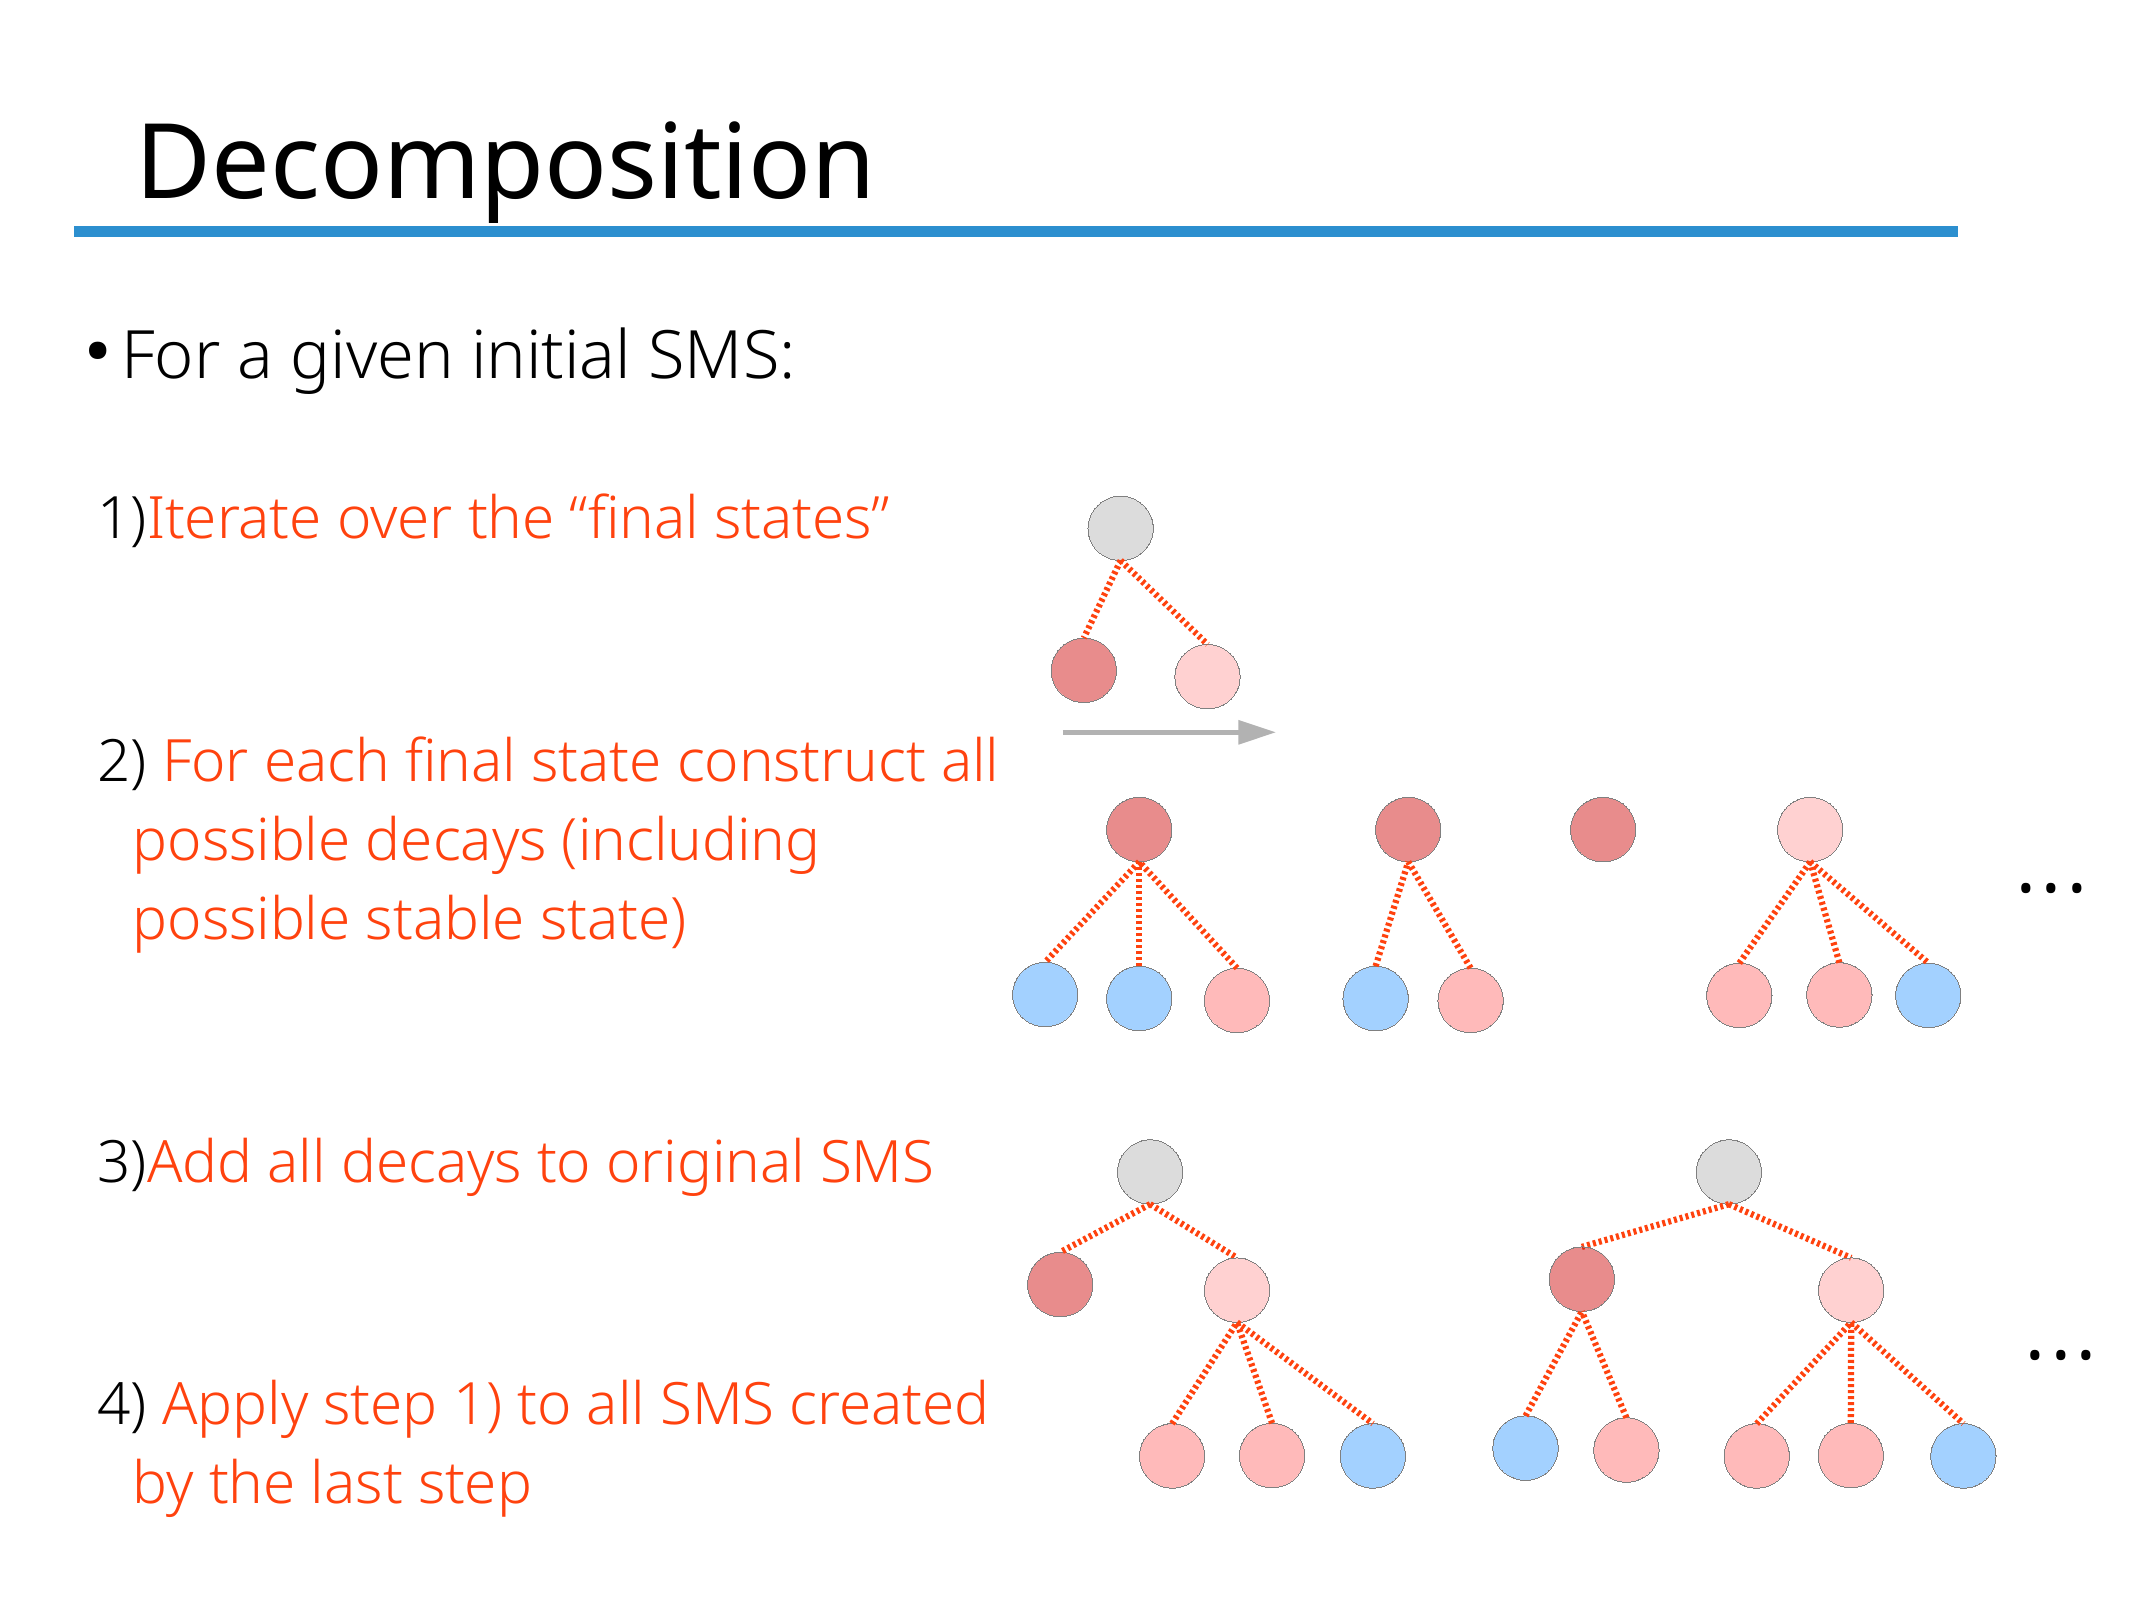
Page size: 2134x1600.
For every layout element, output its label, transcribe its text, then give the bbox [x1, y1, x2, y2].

text_box [1106, 966, 1172, 1031]
text_box [1239, 1423, 1305, 1488]
text_box [1818, 1423, 1884, 1488]
text_box [1706, 963, 1773, 1028]
text_box [1492, 1416, 1559, 1481]
text_box [1204, 1257, 1270, 1323]
text_box [1051, 638, 1117, 703]
text_box [1340, 1423, 1406, 1489]
text_box ... [1998, 773, 2129, 933]
text_box [1174, 644, 1241, 709]
text_box [1570, 797, 1636, 862]
text_box Decomposition [111, 70, 901, 243]
text_box [1139, 1423, 1205, 1489]
text_box Iterate over the “final states” For each final state construct all possible decays (including possible stable state) Add all decays to original SMS Apply step 1) to all SMS created by the last step [82, 469, 1058, 1536]
text_box [1818, 1257, 1884, 1323]
text_box For a given initial SMS: [71, 299, 898, 426]
text_box [1806, 962, 1873, 1028]
text_box [1087, 496, 1154, 561]
text_box [1593, 1417, 1660, 1483]
text_box [1696, 1139, 1762, 1204]
text_box [1930, 1423, 1997, 1489]
text_box [1106, 797, 1172, 862]
text_box [1777, 797, 1843, 862]
text_box [1375, 797, 1441, 862]
text_box [1204, 968, 1270, 1033]
text_box [1012, 962, 1078, 1027]
text_box [1549, 1246, 1615, 1312]
text_box [1117, 1139, 1183, 1204]
text_box [1437, 968, 1504, 1033]
text_box ... [2007, 1241, 2134, 1400]
text_box [1895, 963, 1961, 1028]
text_box [1724, 1423, 1790, 1489]
text_box [1027, 1252, 1093, 1317]
text_box [1342, 966, 1409, 1031]
